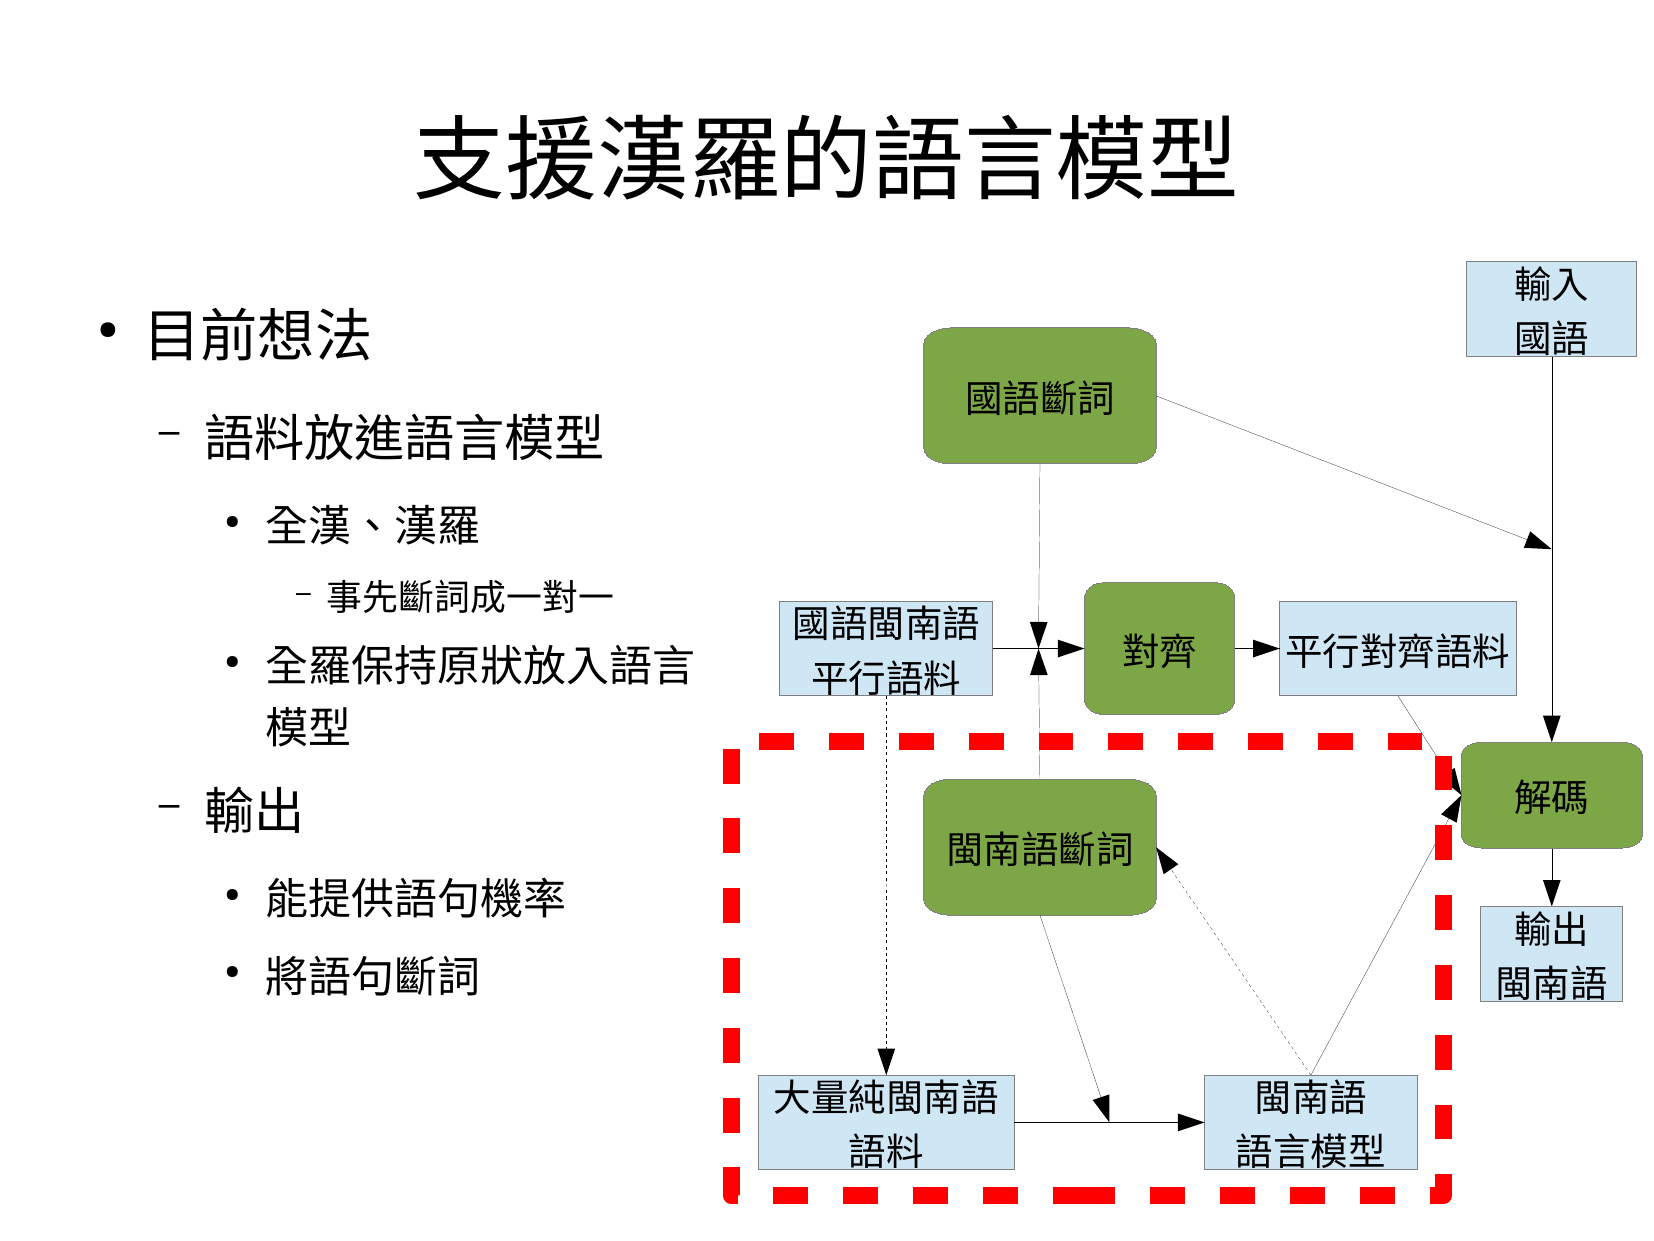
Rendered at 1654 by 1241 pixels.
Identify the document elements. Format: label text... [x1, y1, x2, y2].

text_box 平行對齊語料 [1279, 601, 1517, 696]
text_box 對齊 [1084, 582, 1235, 715]
title 支援漢羅的語言模型 [82, 49, 1571, 257]
text_box 閩南語斷詞 [923, 779, 1157, 916]
text_box 國語閩南語 平行語料 [779, 601, 993, 696]
text_box 解碼 [1461, 742, 1643, 849]
text_box 輸出 閩南語 [1480, 906, 1623, 1002]
text_box 大量純閩南語 語料 [758, 1075, 1015, 1170]
list 目前想法 語料放進語言模型 全漢、漢羅 事先斷詞成一對一 全羅保持原狀放入語言模型 輸出 能提供語句機率 將語句斷詞 [82, 290, 725, 1010]
text_box 國語斷詞 [923, 327, 1157, 464]
text_box 閩南語 語言模型 [1204, 1075, 1418, 1170]
text_box 輸入 國語 [1466, 261, 1637, 357]
